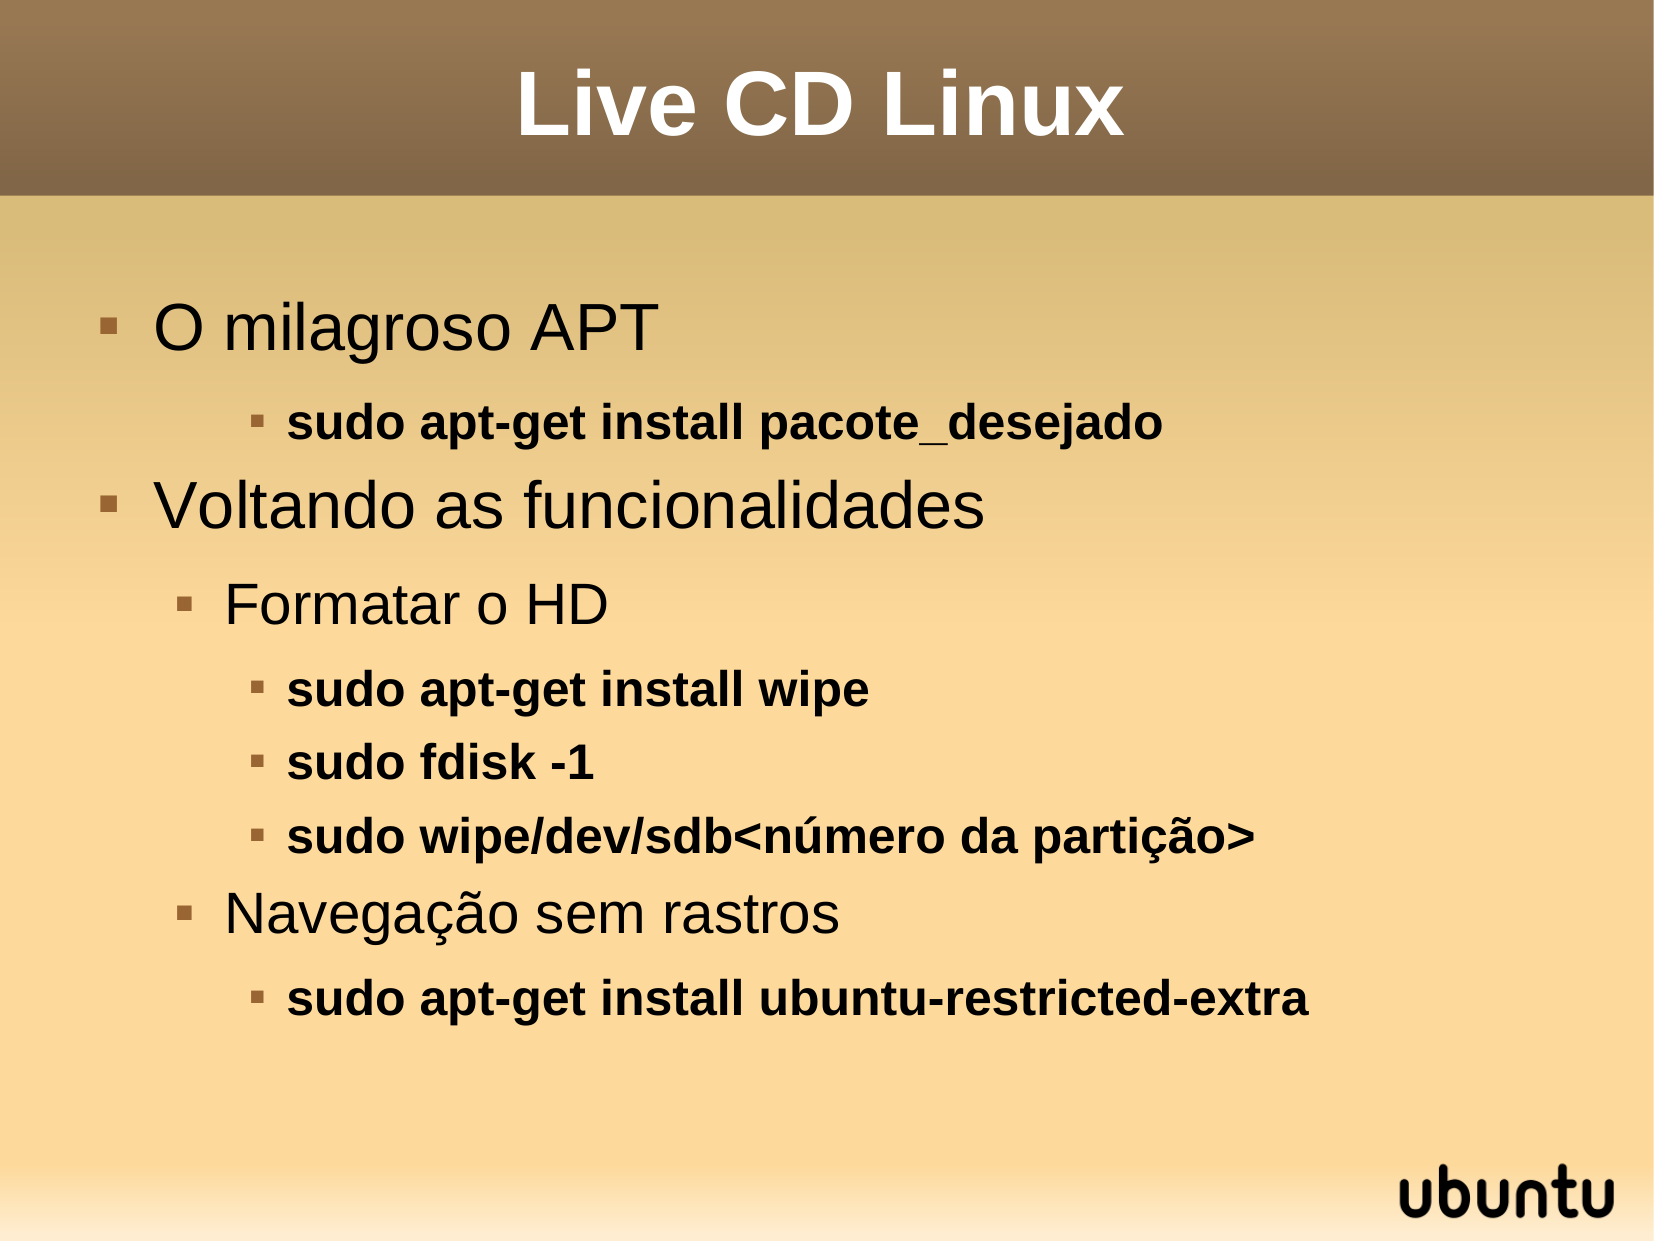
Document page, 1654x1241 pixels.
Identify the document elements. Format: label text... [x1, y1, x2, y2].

title Live CD Linux [76, 7, 1565, 200]
list O milagroso APT sudo apt-get install pacote_desejado Voltando as funcionalidades Formatar o HD sudo apt-get install wipe sudo fdisk -1 sudo wipe/dev/sdb<número da partição> Navegação sem rastros sudo apt-get install ubuntu-restricted-extra [82, 290, 1571, 1026]
picture [0, 0, 1654, 1241]
